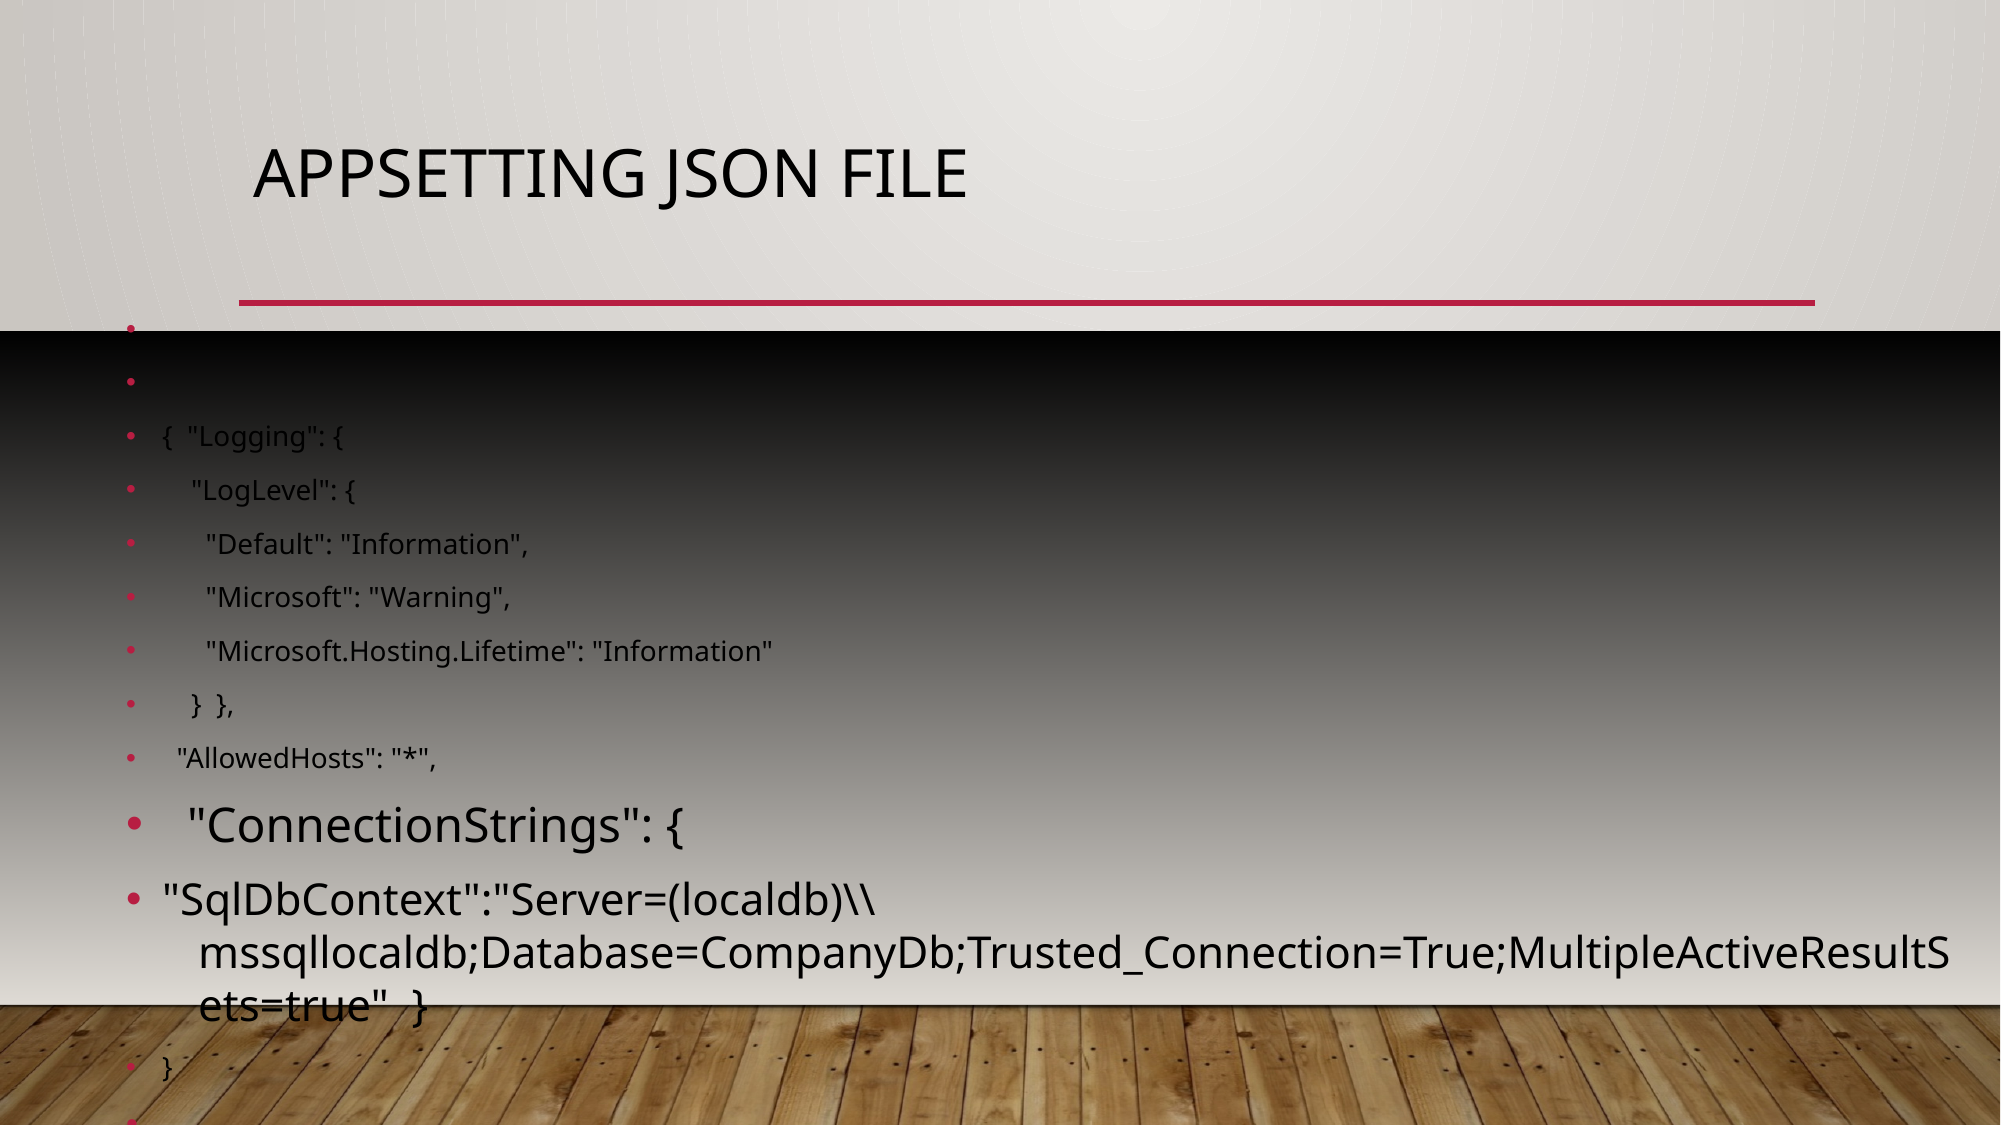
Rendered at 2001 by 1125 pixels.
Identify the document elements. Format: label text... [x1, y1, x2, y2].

title APPSETTING JSON FILE [238, 131, 1814, 304]
list { "Logging": { "LogLevel": { "Default": "Information", "Microsoft": "Warning", "Microsoft.Hosting.Lifetime": "Information" } }, "AllowedHosts": "*", "ConnectionStrings": { "SqlDbContext":"Server=(localdb)\\mssqllocaldb;Database=CompanyDb;Trusted_Connection=True;MultipleActiveResultSets=true" } } [111, 304, 1985, 1098]
